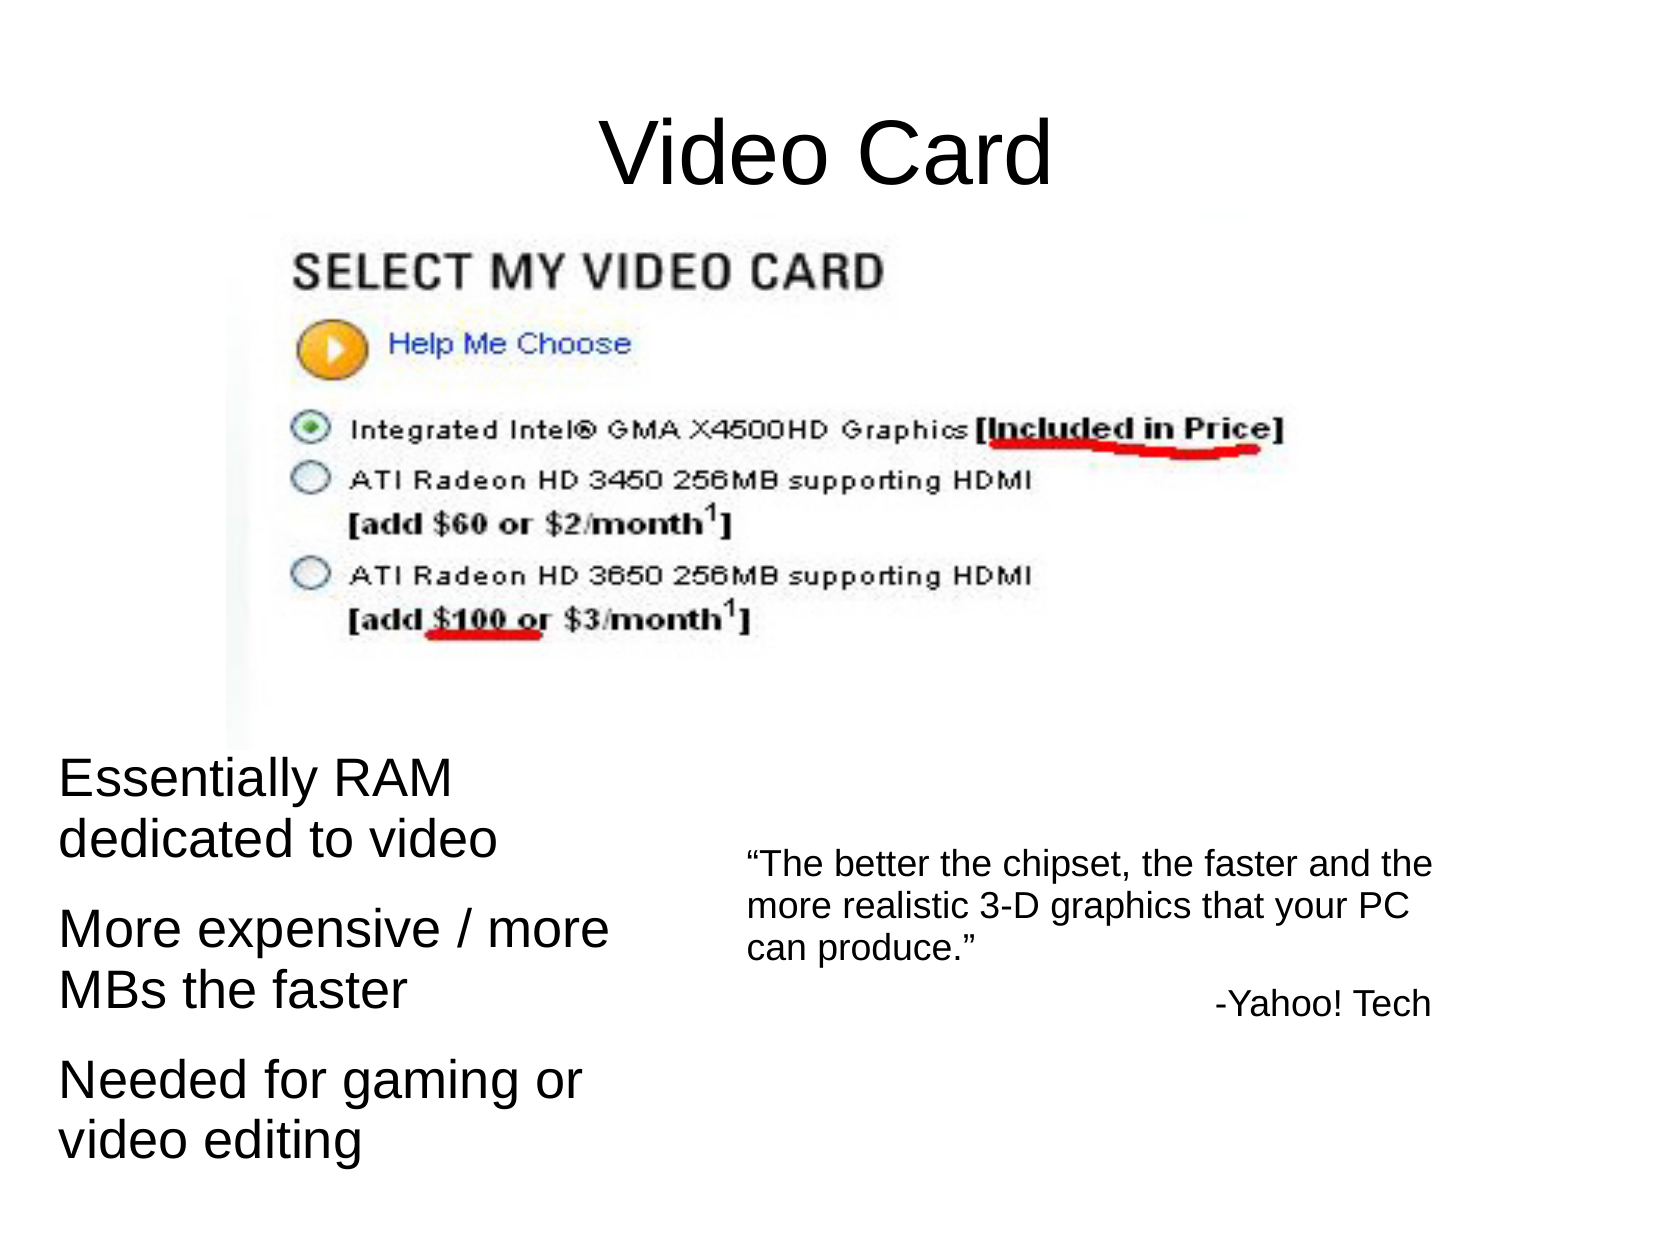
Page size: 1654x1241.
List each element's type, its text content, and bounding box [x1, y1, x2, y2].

text_box “The better the chipset, the faster and the more realistic 3-D graphics that your PC can produce.” [731, 835, 1482, 977]
text_box -Yahoo! Tech [1200, 975, 1446, 1032]
picture [226, 214, 1427, 751]
title Video Card [82, 49, 1571, 257]
list Essentially RAM dedicated to video More expensive / more MBs the faster Needed for gaming or video editing [59, 747, 662, 1211]
